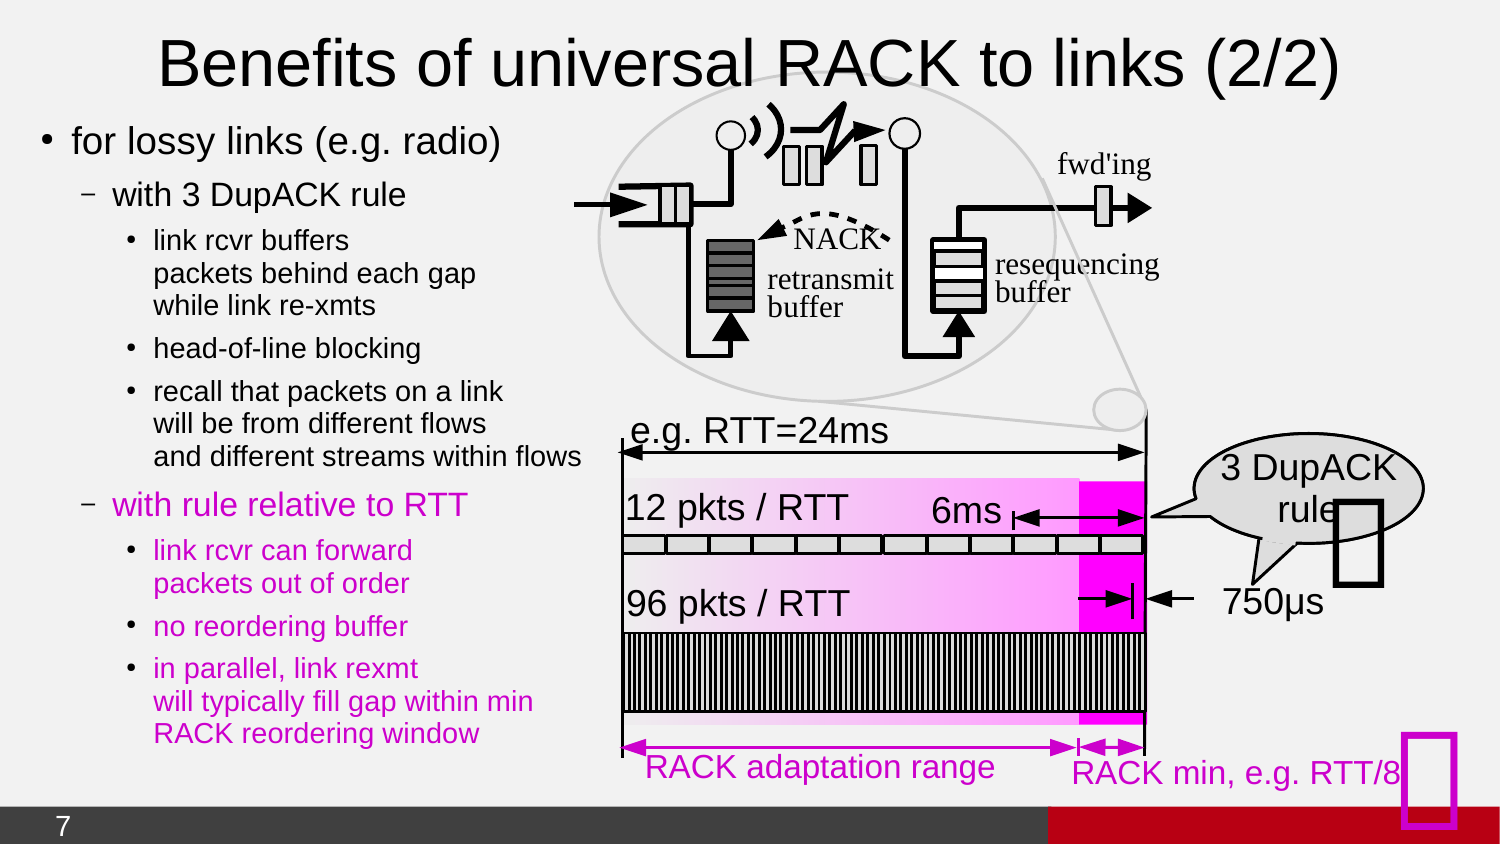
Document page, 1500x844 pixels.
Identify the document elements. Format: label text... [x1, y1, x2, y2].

text_box NACK [778, 214, 897, 265]
text_box [783, 146, 800, 185]
text_box 3 DupACK rule [1416, 469, 1424, 508]
text_box resequencing buffer [1075, 245, 1176, 316]
text_box [1095, 186, 1112, 226]
text_box  [1373, 676, 1500, 844]
text_box  [1306, 447, 1416, 601]
text_box resequencing buffer [980, 245, 1102, 316]
text_box 3 DupACK rule [1265, 433, 1384, 544]
text_box RACK min, e.g. RTT/8 [1056, 747, 1373, 804]
text_box RACK adaptation range [630, 758, 1058, 793]
text_box [1093, 389, 1147, 431]
text_box [707, 240, 754, 311]
text_box [660, 185, 691, 224]
text_box 750μs [1265, 572, 1368, 630]
text_box [1079, 633, 1146, 712]
text_box retransmit buffer [752, 260, 910, 331]
text_box e.g. RTT=24ms [852, 402, 913, 408]
text_box 3 DupACK rule [1265, 542, 1295, 573]
list for lossy links (e.g. radio) with 3 DupACK rule link rcvr buffers packets behind each gap while link re-xmts head-of-line blocking recall that packets on a link will be from different flows and different streams within flows with rule relative to RTT link rcvr can forward packets out of order no reordering buffer in parallel, link rexmt will typically fill gap within min RACK reordering window [30, 119, 1265, 758]
text_box [860, 145, 877, 185]
title Benefits of universal RACK to links (2/2) [75, 11, 1425, 116]
text_box [806, 146, 822, 185]
text_box [932, 240, 985, 308]
text_box fwd'ing [1042, 139, 1197, 189]
text_box e.g. RTT=24ms [615, 402, 913, 460]
